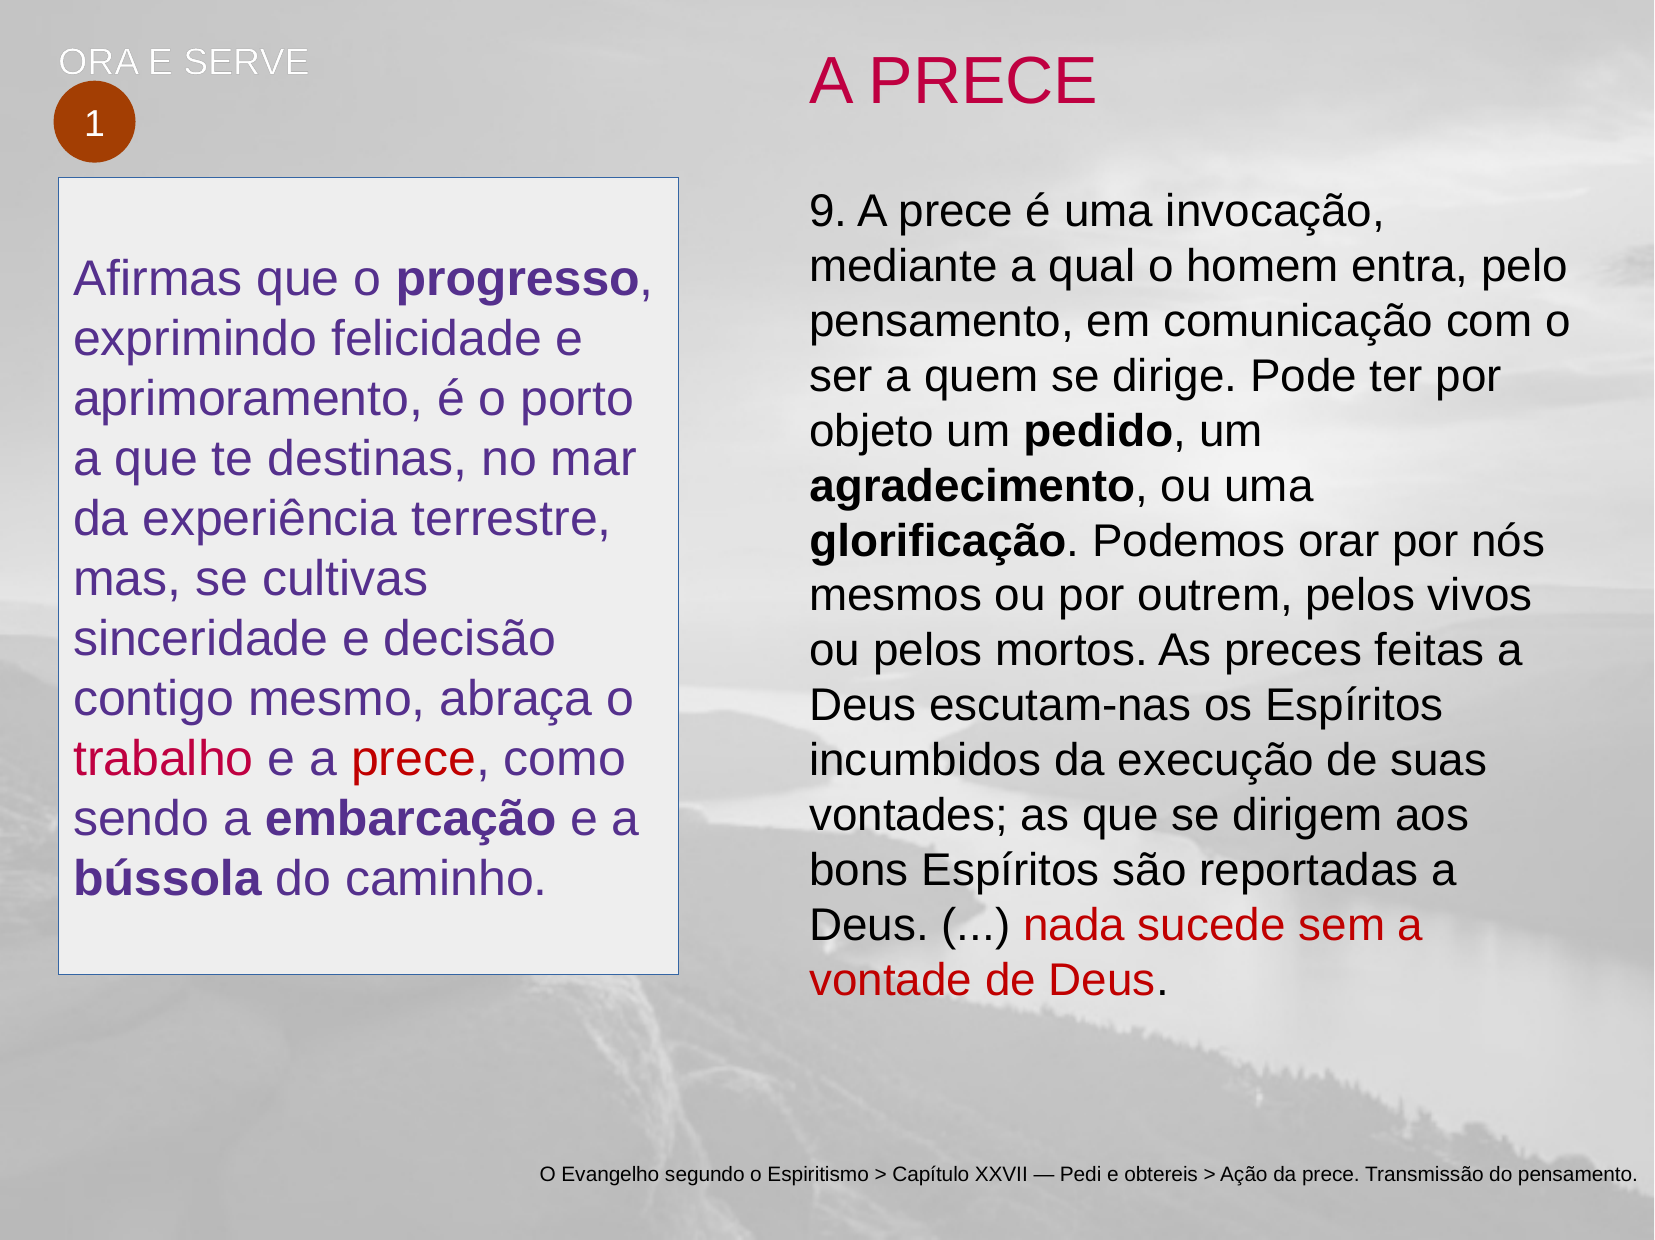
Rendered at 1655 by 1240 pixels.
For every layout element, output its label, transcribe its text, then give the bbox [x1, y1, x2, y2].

picture [0, 0, 1655, 1240]
text_box A PRECE [794, 29, 1114, 119]
text_box ORA E SERVE [43, 29, 325, 87]
text_box 9. A prece é uma invocação, mediante a qual o homem entra, pelo pensamento, em comunicação com o ser a quem se dirige. Pode ter por objeto um pedido, um agradecimento, ou uma glorificação. Podemos orar por nós mesmos ou por outrem, pelos vivos ou pelos mortos. As preces feitas a Deus escutam-nas os Espíritos incumbidos da execução de suas vontades; as que se dirigem aos bons Espíritos são reportadas a Deus. (...) nada sucede sem a vontade de Deus. [794, 172, 1595, 1111]
text_box O Evangelho segundo o Espiritismo > Capítulo XXVII — Pedi e obtereis > Ação da prece. Transmissão do pensamento. [524, 1152, 1653, 1240]
text_box 1 [53, 80, 136, 163]
text_box Afirmas que o progresso, exprimindo felicidade e aprimoramento, é o porto a que te destinas, no mar da experiência terrestre, mas, se cultivas sinceridade e decisão contigo mesmo, abraça o trabalho e a prece, como sendo a embarcação e a bússola do caminho. [58, 177, 679, 975]
